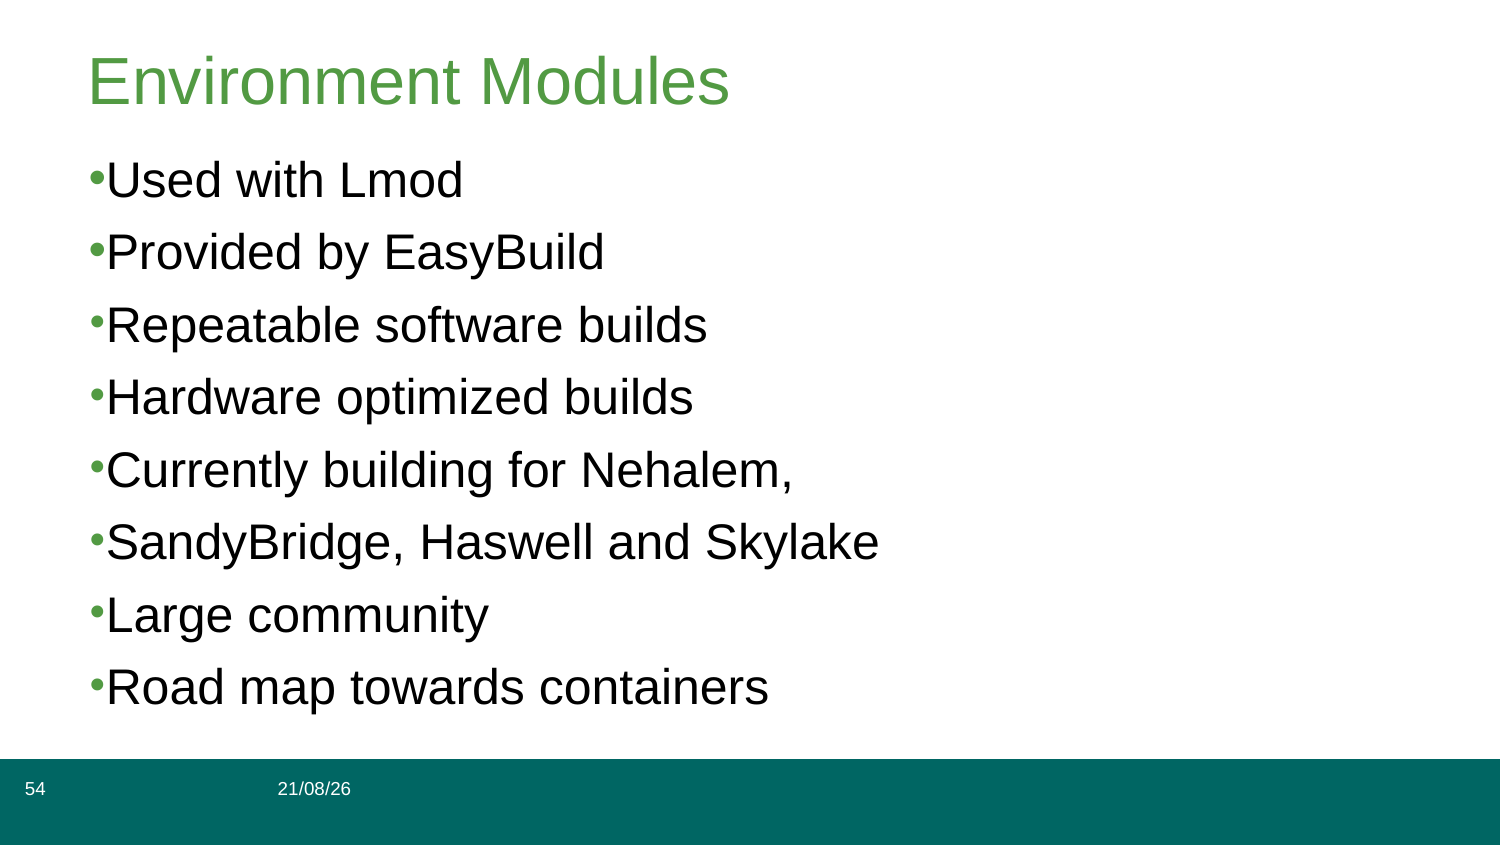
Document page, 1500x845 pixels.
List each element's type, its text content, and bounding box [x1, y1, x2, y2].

text_box 05/05/18 [277, 776, 553, 799]
title Environment Modules [87, 37, 1426, 132]
list Used with Lmod Provided by EasyBuild Repeatable software builds Hardware optimized builds Currently building for Nehalem, SandyBridge, Haswell and Skylake Large community Road map towards containers [88, 147, 1036, 715]
text_box <number> [24, 776, 76, 799]
